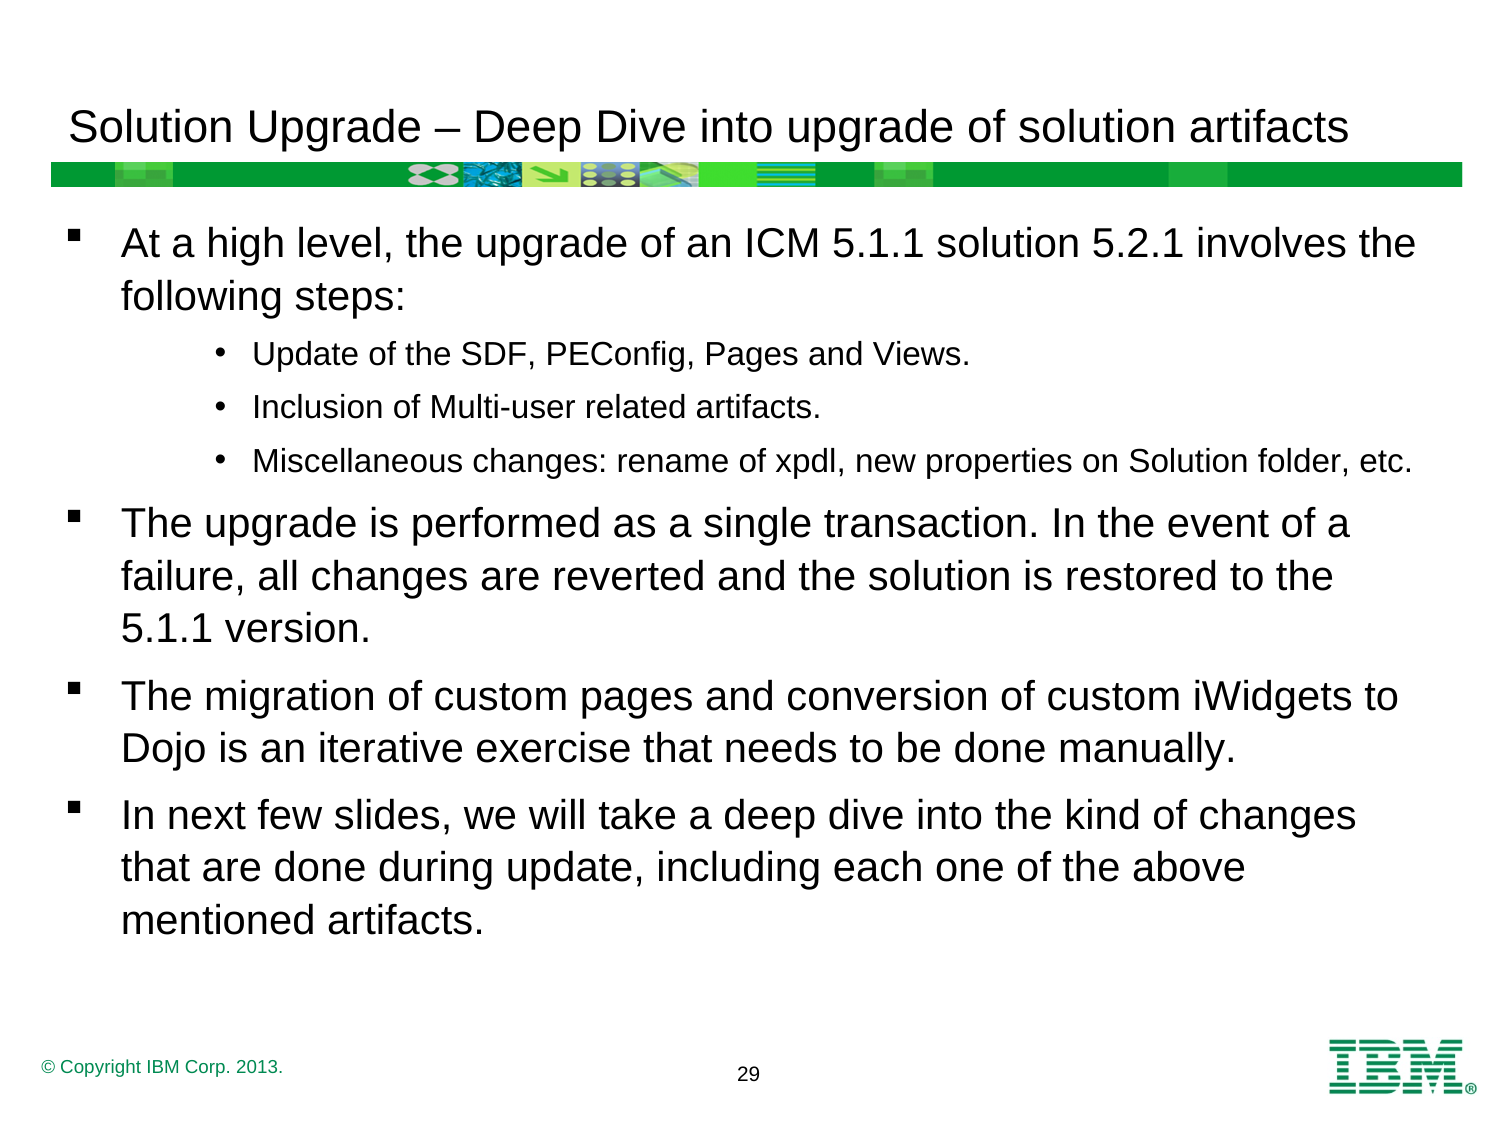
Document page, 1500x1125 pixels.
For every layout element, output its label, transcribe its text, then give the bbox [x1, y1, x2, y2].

picture [1327, 1037, 1479, 1096]
title Solution Upgrade – Deep Dive into upgrade of solution artifacts [53, 87, 1461, 160]
picture [50, 161, 1463, 189]
list At a high level, the upgrade of an ICM 5.1.1 solution 5.2.1 involves the following steps: Update of the SDF, PEConfig, Pages and Views. Inclusion of Multi-user related artifacts. Miscellaneous changes: rename of xpdl, new properties on Solution folder, etc. The upgrade is performed as a single transaction. In the event of a failure, all changes are reverted and the solution is restored to the 5.1.1 version. The migration of custom pages and conversion of custom iWidgets to Dojo is an iterative exercise that needs to be done manually. In next few slides, we will take a deep dive into the kind of changes that are done during update, including each one of the above mentioned artifacts. [49, 205, 1446, 970]
